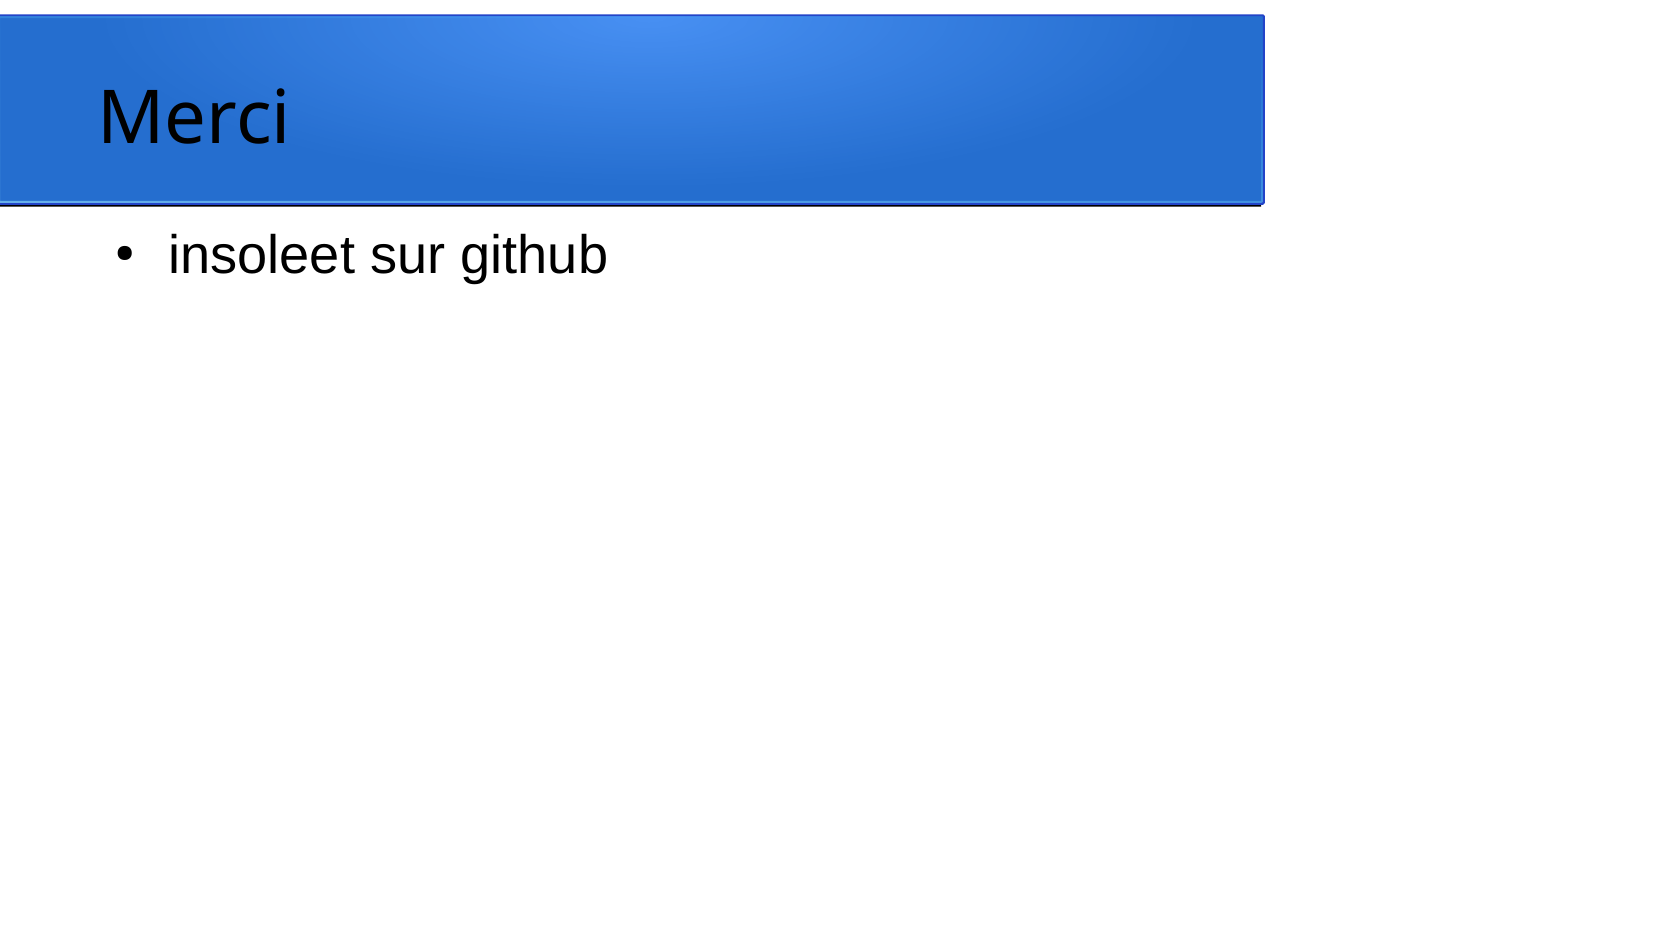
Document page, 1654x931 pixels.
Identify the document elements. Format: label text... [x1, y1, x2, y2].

title Merci [82, 37, 1571, 193]
list insoleet sur github [82, 216, 1571, 719]
